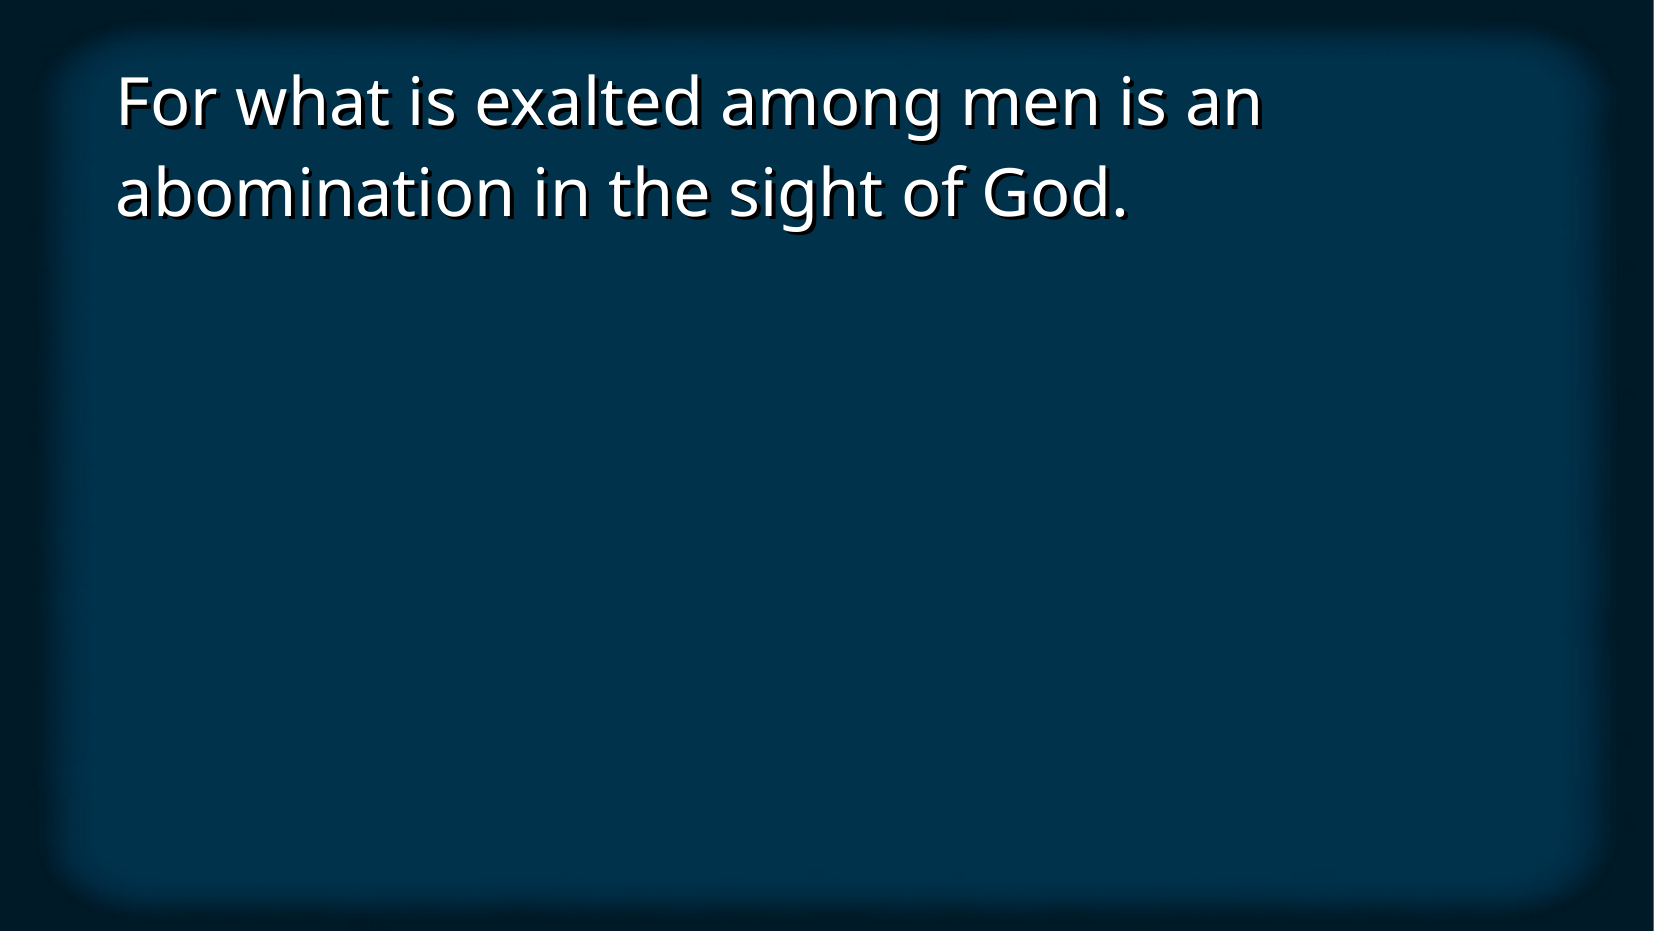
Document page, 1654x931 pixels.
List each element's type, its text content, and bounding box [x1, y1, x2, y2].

picture [0, 0, 1654, 931]
text_box For what is exalted among men is an abomination in the sight of God. [101, 46, 1606, 240]
